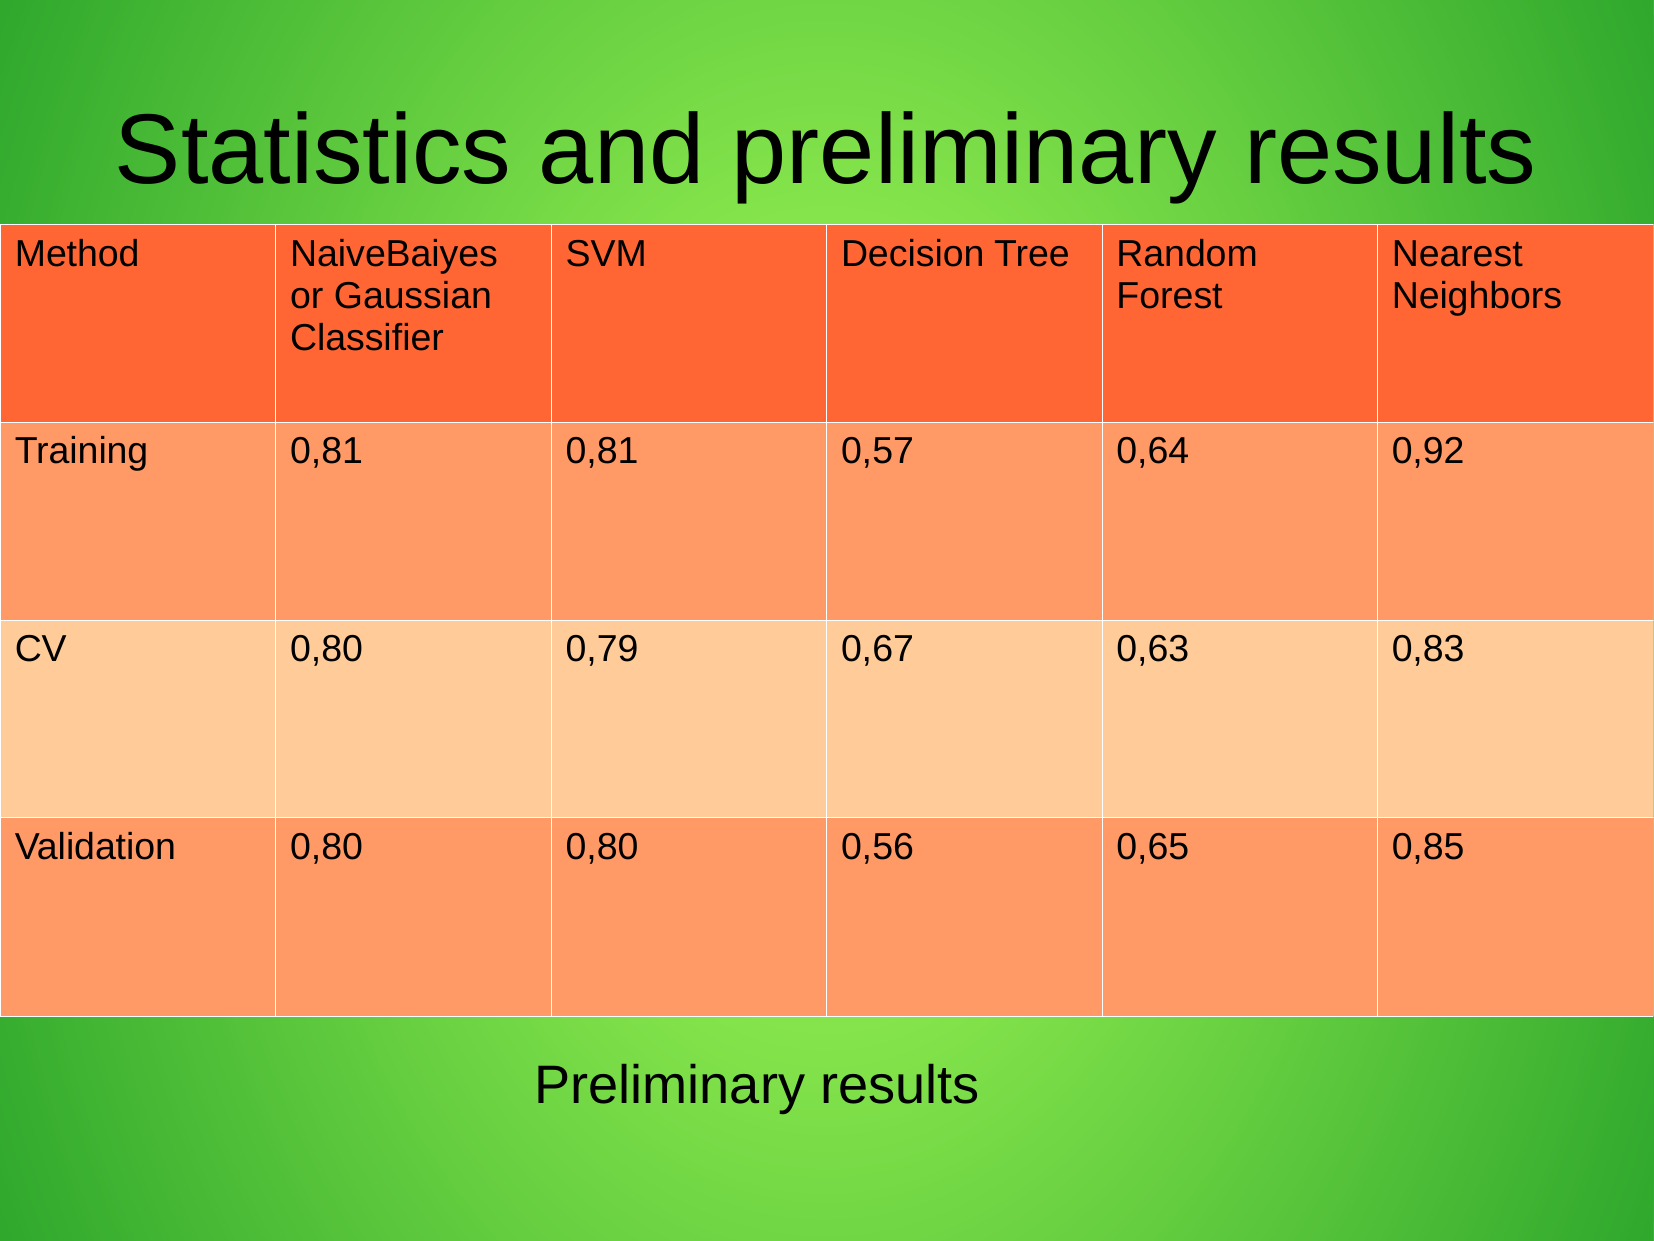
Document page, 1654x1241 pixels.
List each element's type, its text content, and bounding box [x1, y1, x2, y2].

table_cell 0,65 [1103, 818, 1377, 1016]
table_cell 0,81 [276, 423, 551, 620]
title Statistics and preliminary results [82, 47, 1571, 224]
table_header SVM [552, 225, 826, 422]
table_cell 0,67 [827, 621, 1102, 817]
table_cell 0,64 [1103, 423, 1377, 620]
table_cell Validation [1, 818, 275, 1016]
table_cell 0,56 [827, 818, 1102, 1016]
table_cell 0,92 [1378, 423, 1653, 620]
table_header NaiveBaiyes or Gaussian Classifier [276, 225, 551, 422]
table_header Nearest Neighbors [1378, 225, 1653, 422]
text_box Preliminary results [519, 1046, 996, 1123]
table_cell 0,85 [1378, 818, 1653, 1016]
table_cell Training [1, 423, 275, 620]
table_cell 0,63 [1103, 621, 1377, 817]
table_cell 0,79 [552, 621, 826, 817]
table_cell 0,80 [276, 818, 551, 1016]
table_cell 0,83 [1378, 621, 1653, 817]
table_cell 0,57 [827, 423, 1102, 620]
table_cell 0,81 [552, 423, 826, 620]
table_header Method [1, 225, 275, 422]
table_cell CV [1, 621, 275, 817]
table_cell 0,80 [276, 621, 551, 817]
table_header Random Forest [1103, 225, 1377, 422]
table_header Decision Tree [827, 225, 1102, 422]
table_cell 0,80 [552, 818, 826, 1016]
